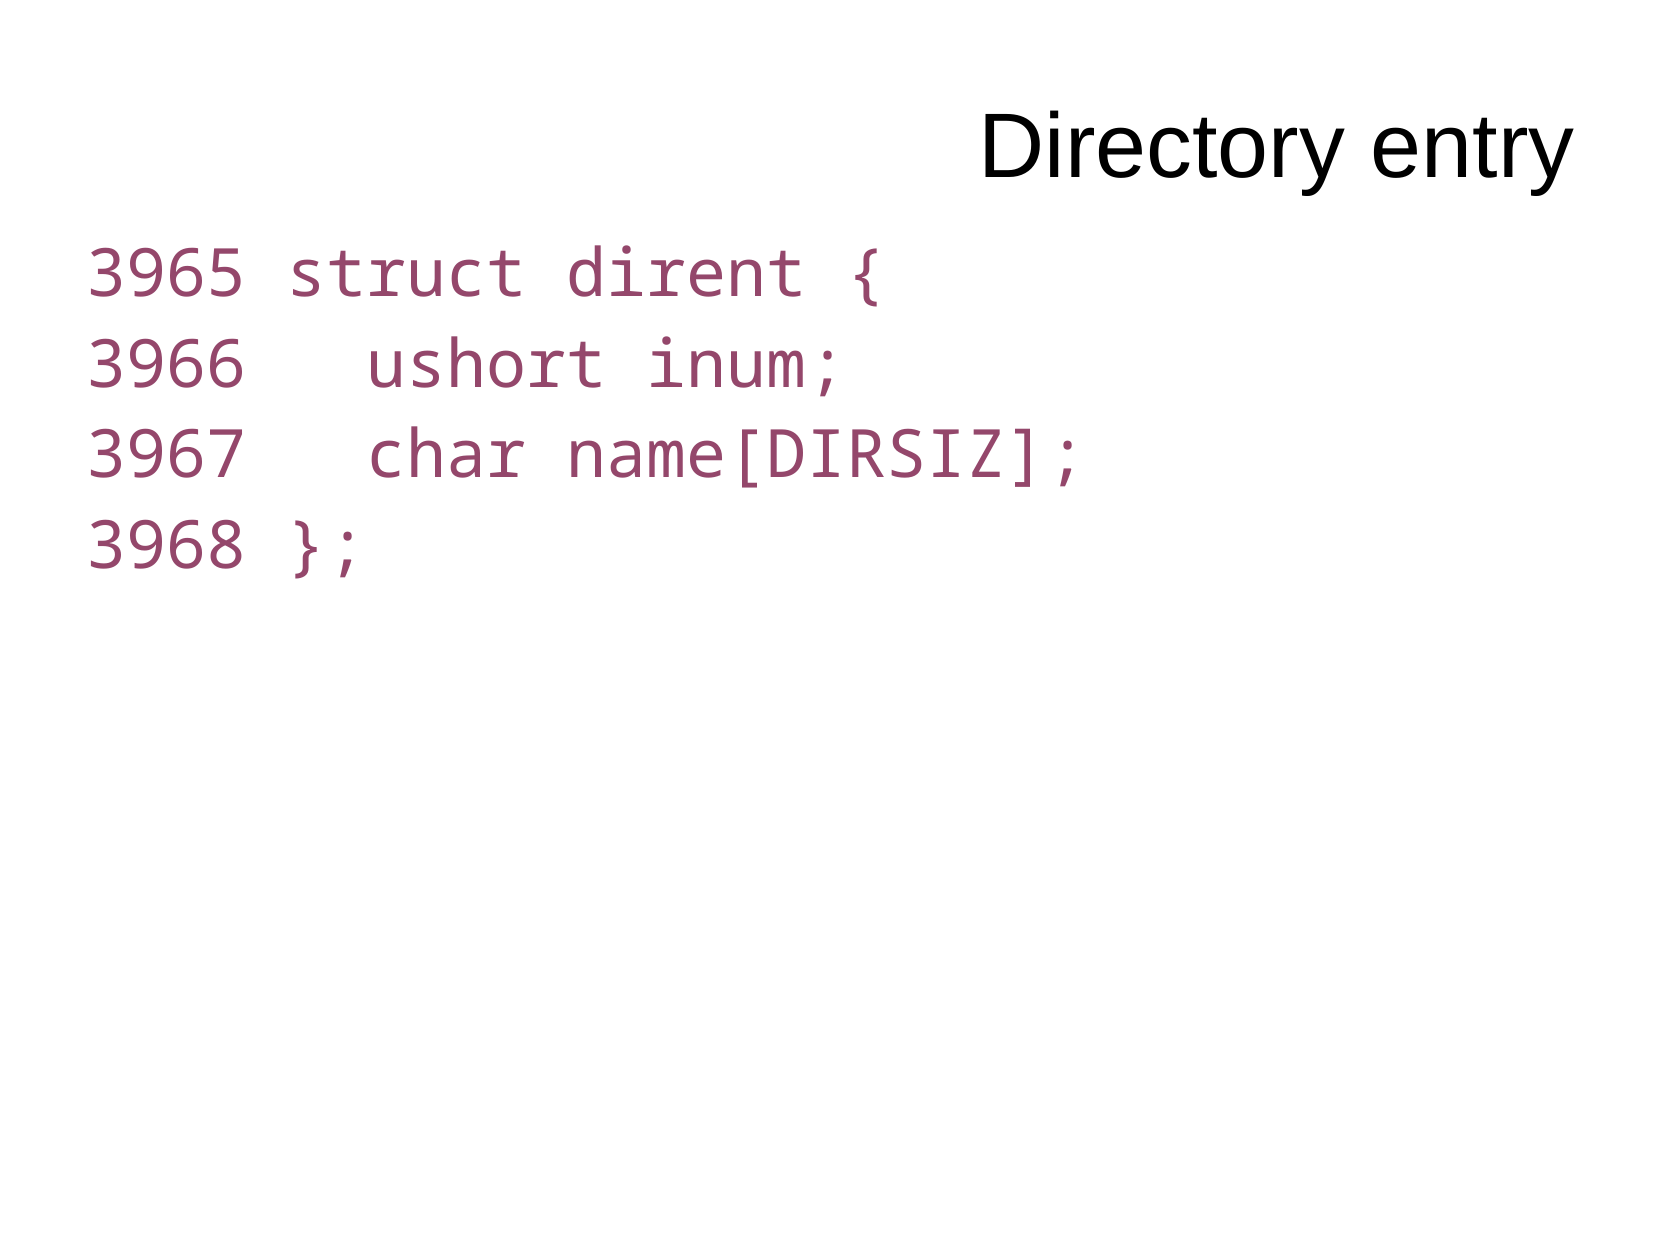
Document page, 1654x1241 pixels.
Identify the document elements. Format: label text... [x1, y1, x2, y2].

list 3965 struct dirent { 3966 ushort inum; 3967 char name[DIRSIZ]; 3968 }; [86, 225, 1576, 1238]
title Directory entry [941, 41, 1613, 249]
